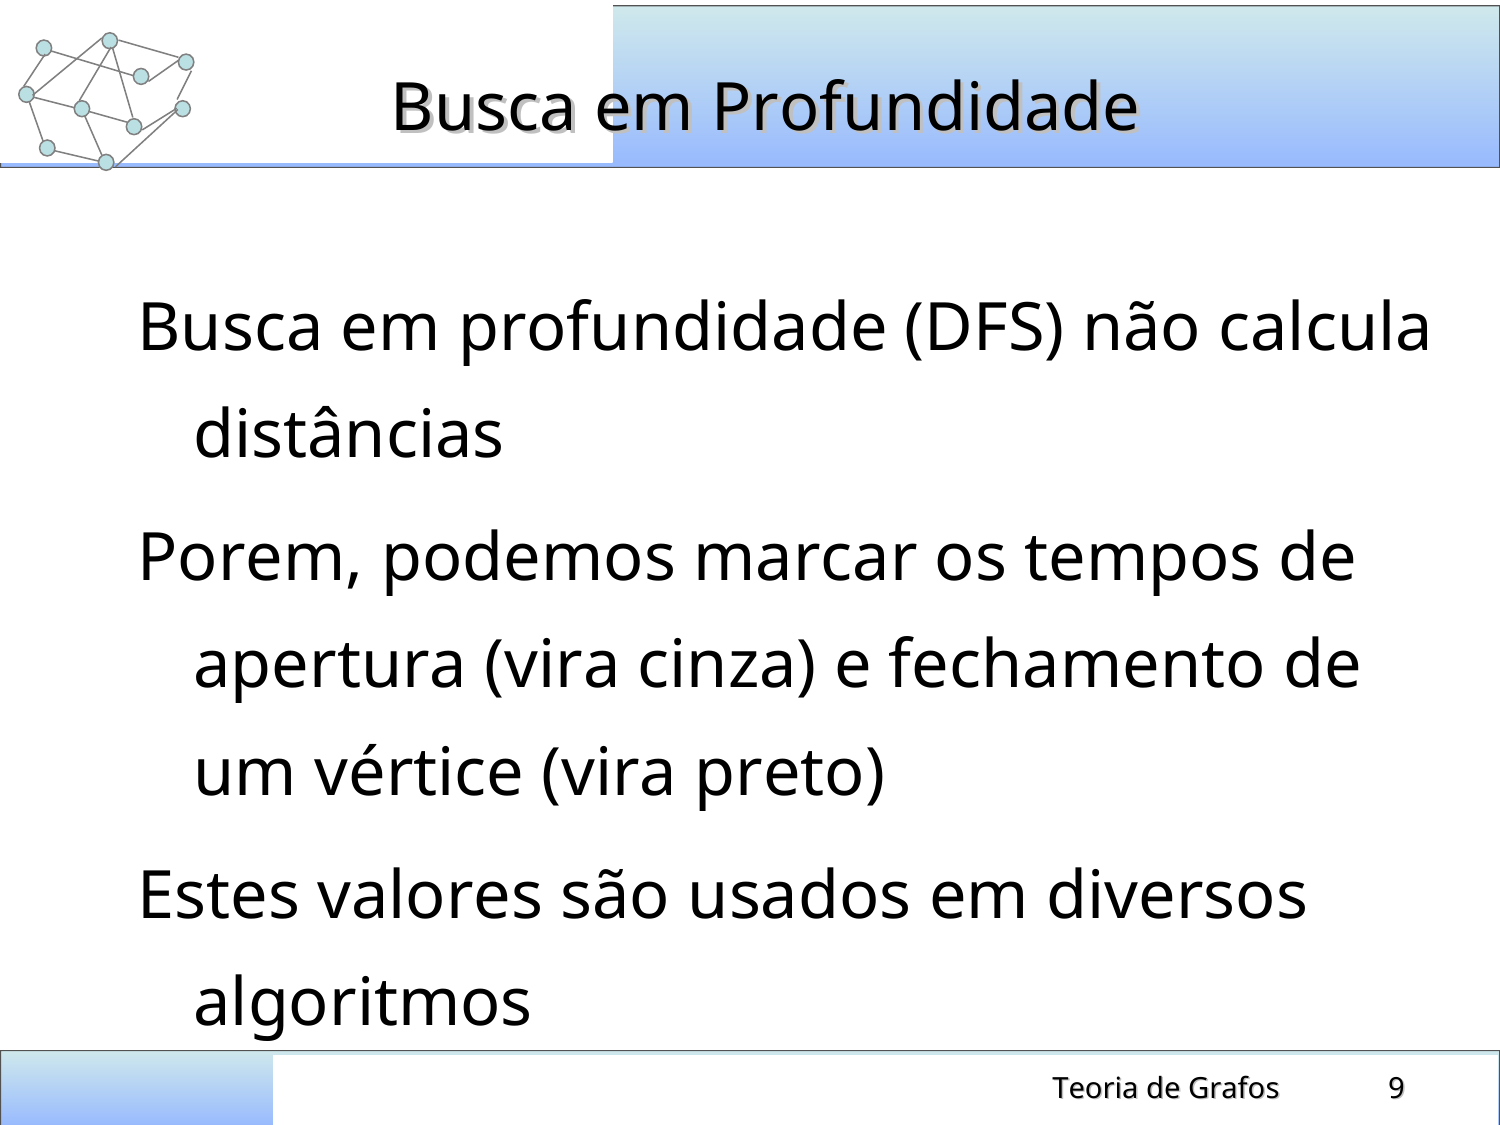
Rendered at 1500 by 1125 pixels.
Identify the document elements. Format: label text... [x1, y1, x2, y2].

list Busca em profundidade (DFS) não calcula distâncias Porem, podemos marcar os tempos de apertura (vira cinza) e fechamento de um vértice (vira preto) Estes valores são usados em diversos algoritmos [137, 262, 1445, 955]
title Busca em Profundidade [237, 48, 1295, 144]
